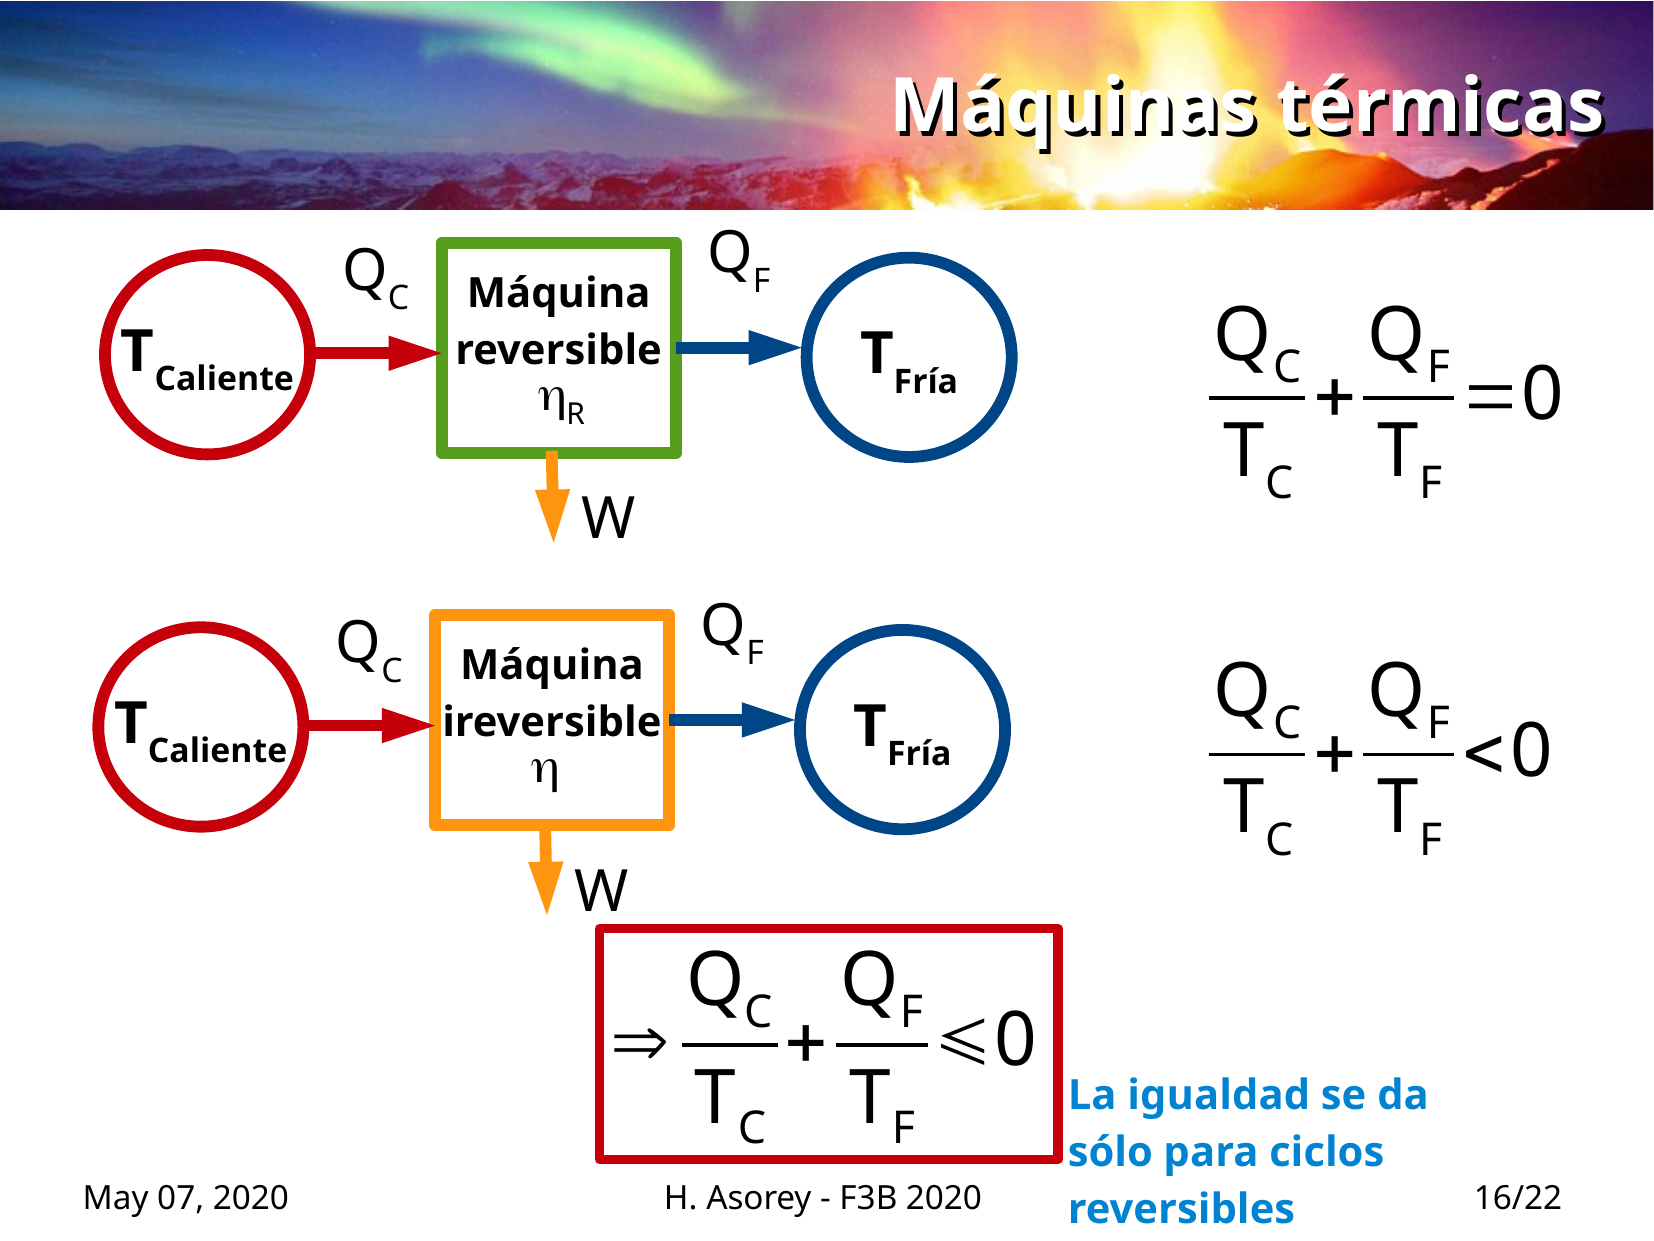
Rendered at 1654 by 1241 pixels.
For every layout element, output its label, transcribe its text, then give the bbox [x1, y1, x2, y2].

text_box Máquina ireversible [435, 614, 670, 826]
chart [530, 384, 592, 433]
text_box La igualdad se da sólo para ciclos reversibles [1053, 1056, 1538, 1174]
text_box TFría [799, 629, 1006, 830]
chart [1200, 287, 1580, 509]
chart [523, 757, 568, 796]
title Máquinas térmicas [45, 15, 1606, 191]
text_box TCaliente [105, 255, 310, 455]
chart [1200, 644, 1570, 866]
text_box TFría [806, 257, 1012, 457]
picture [0, 1, 1654, 210]
text_box W [565, 469, 652, 556]
text_box TCaliente [98, 627, 304, 827]
text_box Máquina reversible [441, 242, 677, 454]
text_box W [559, 841, 645, 928]
chart [604, 933, 1054, 1156]
